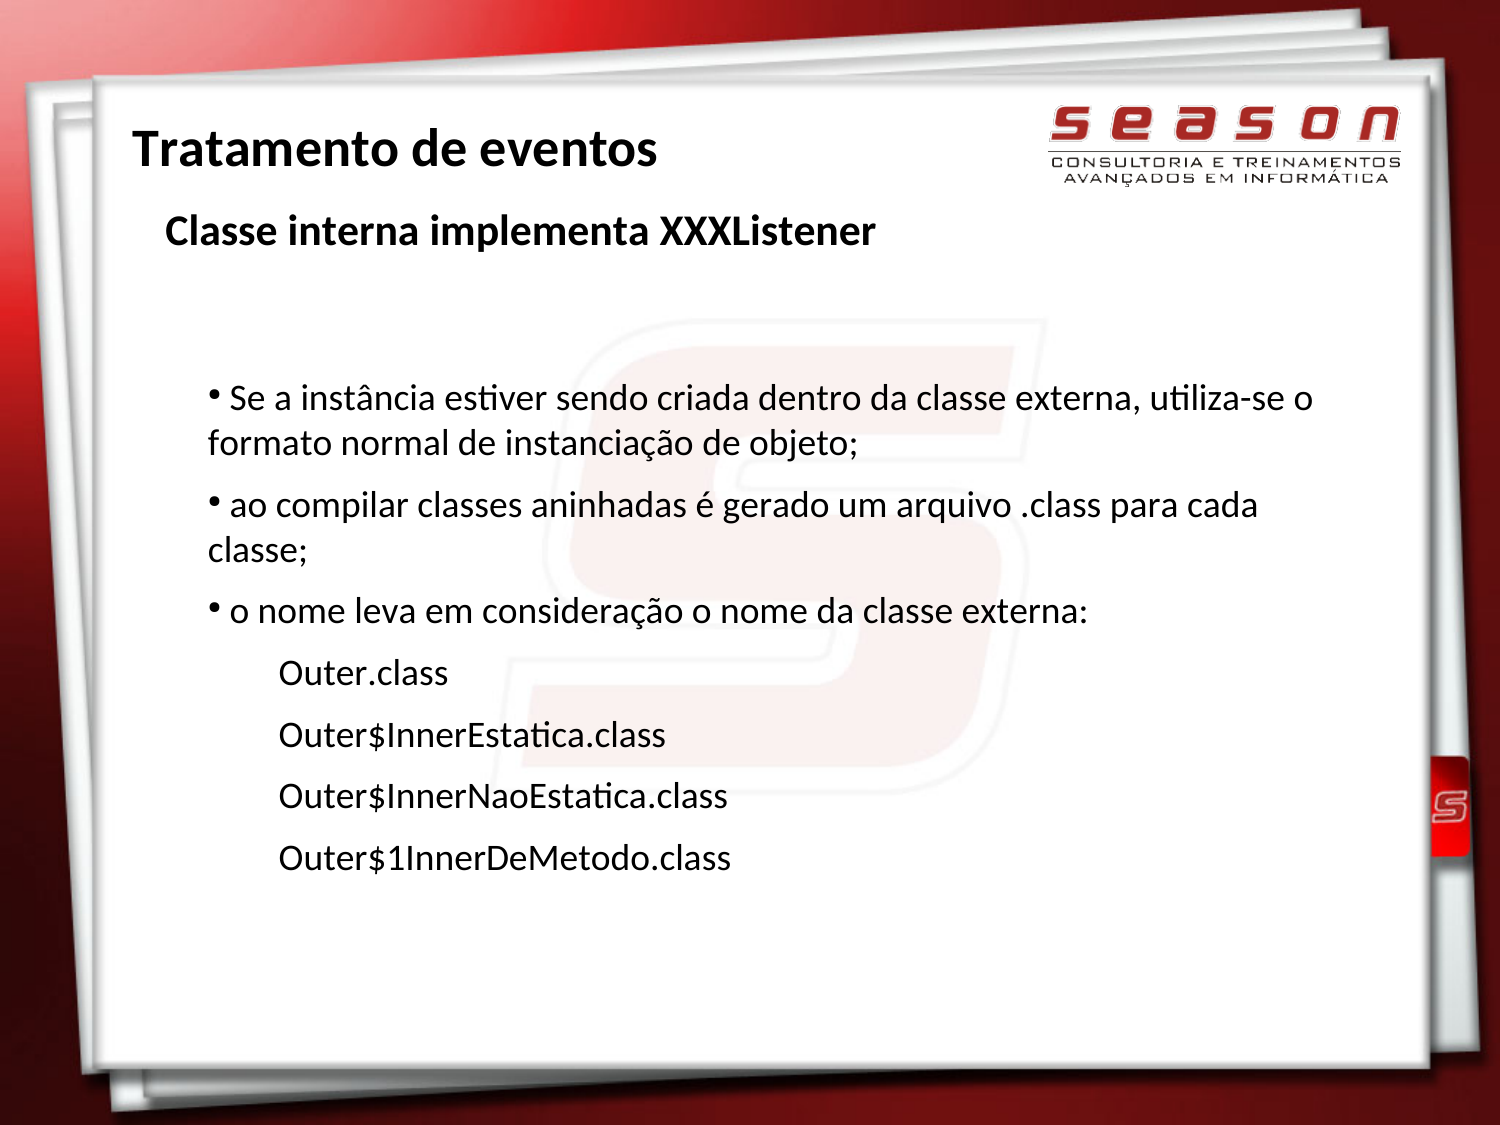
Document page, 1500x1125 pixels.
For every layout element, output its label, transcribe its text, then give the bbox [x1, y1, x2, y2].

title Tratamento de eventos [118, 33, 1394, 257]
picture [0, 0, 1500, 1125]
text_box Se a instância estiver sendo criada dentro da classe externa, utiliza-se o formato normal de instanciação de objeto; ao compilar classes aninhadas é gerado um arquivo .class para cada classe; o nome leva em consideração o nome da classe externa: Outer.class Outer$InnerEstatica.class Outer$InnerNaoEstatica.class Outer$1InnerDeMetodo.class [207, 350, 1328, 901]
text_box Classe interna implementa XXXListener [165, 201, 1240, 255]
